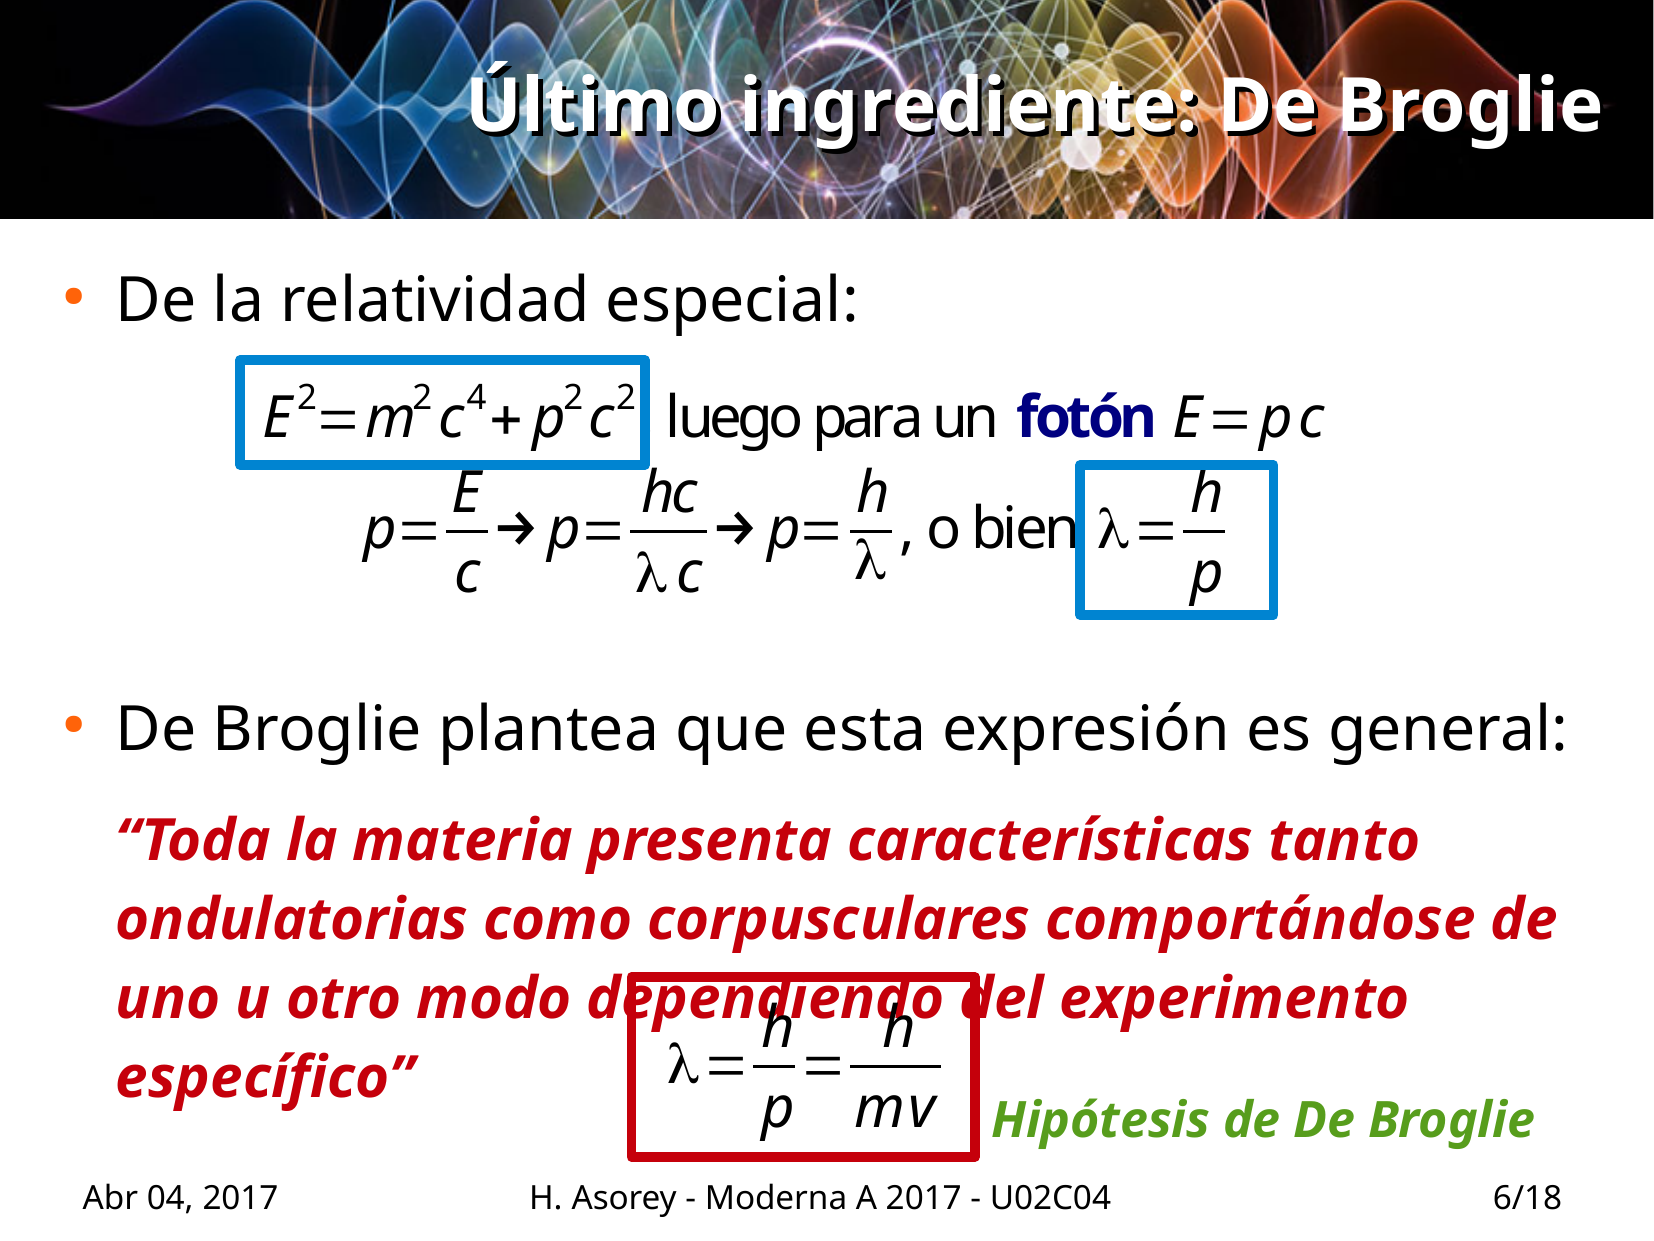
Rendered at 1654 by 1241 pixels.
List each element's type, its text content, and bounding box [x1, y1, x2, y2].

text_box Hipótesis de De Broglie [930, 1084, 1546, 1171]
title Último ingrediente: De Broglie [45, 15, 1606, 191]
chart [660, 991, 950, 1143]
chart [255, 375, 1332, 607]
picture [0, 0, 1654, 219]
list De la relatividad especial: De Broglie plantea que esta expresión es general: “Toda la materia presenta características tanto ondulatorias como corpusculares comportándose de uno u otro modo dependiendo del experimento específico” [636, 982, 970, 1152]
list De la relatividad especial: De Broglie plantea que esta expresión es general: “Toda la materia presenta características tanto ondulatorias como corpusculares comportándose de uno u otro modo dependiendo del experimento específico” [45, 255, 1606, 1156]
chart [255, 375, 640, 460]
chart [1085, 470, 1269, 607]
